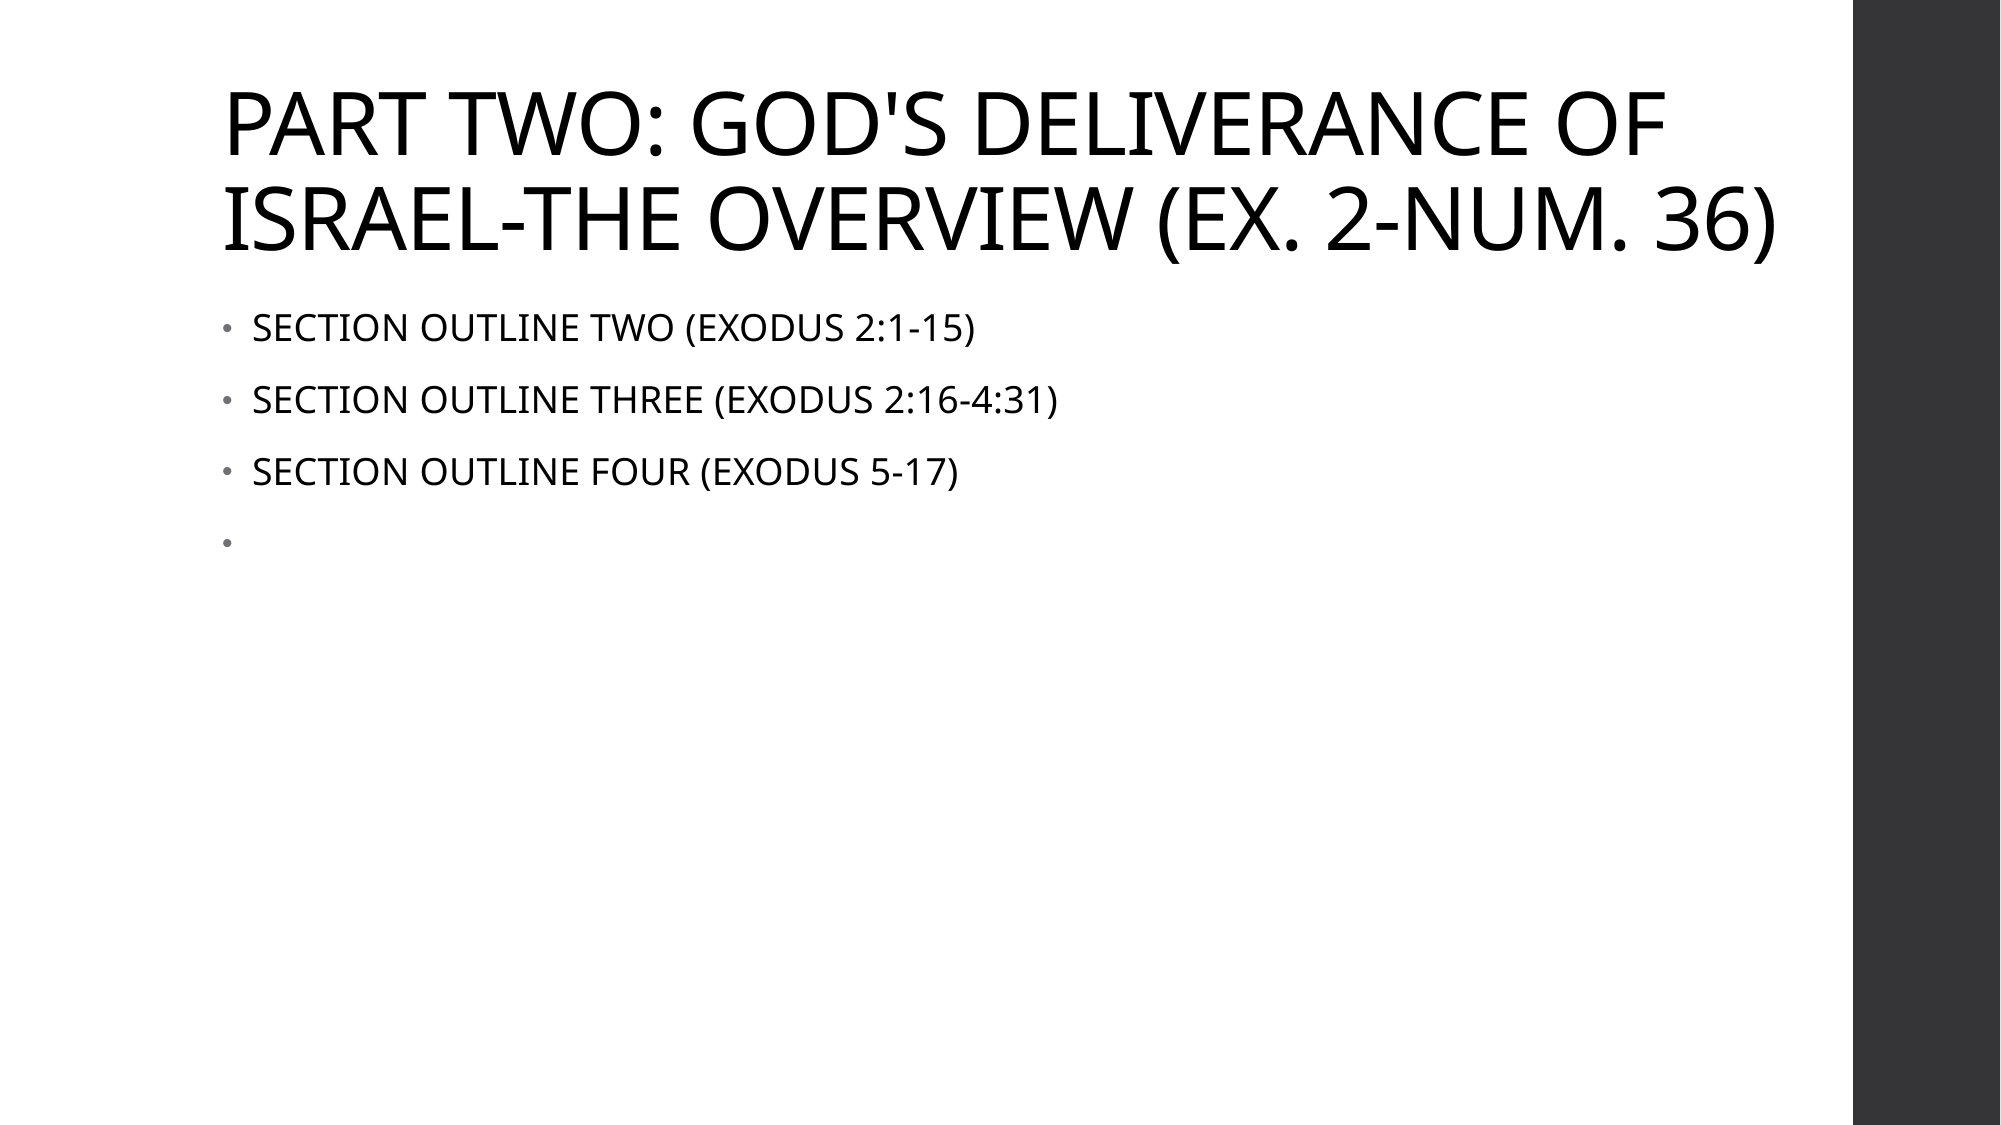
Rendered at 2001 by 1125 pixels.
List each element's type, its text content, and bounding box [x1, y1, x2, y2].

title PART TWO: GOD'S DELIVERANCE OF ISRAEL-THE OVERVIEW (EX. 2-NUM. 36) [206, 60, 1797, 278]
list SECTION OUTLINE TWO (EXODUS 2:1-15) SECTION OUTLINE THREE (EXODUS 2:16-4:31) SECTION OUTLINE FOUR (EXODUS 5-17) [206, 299, 1617, 1014]
